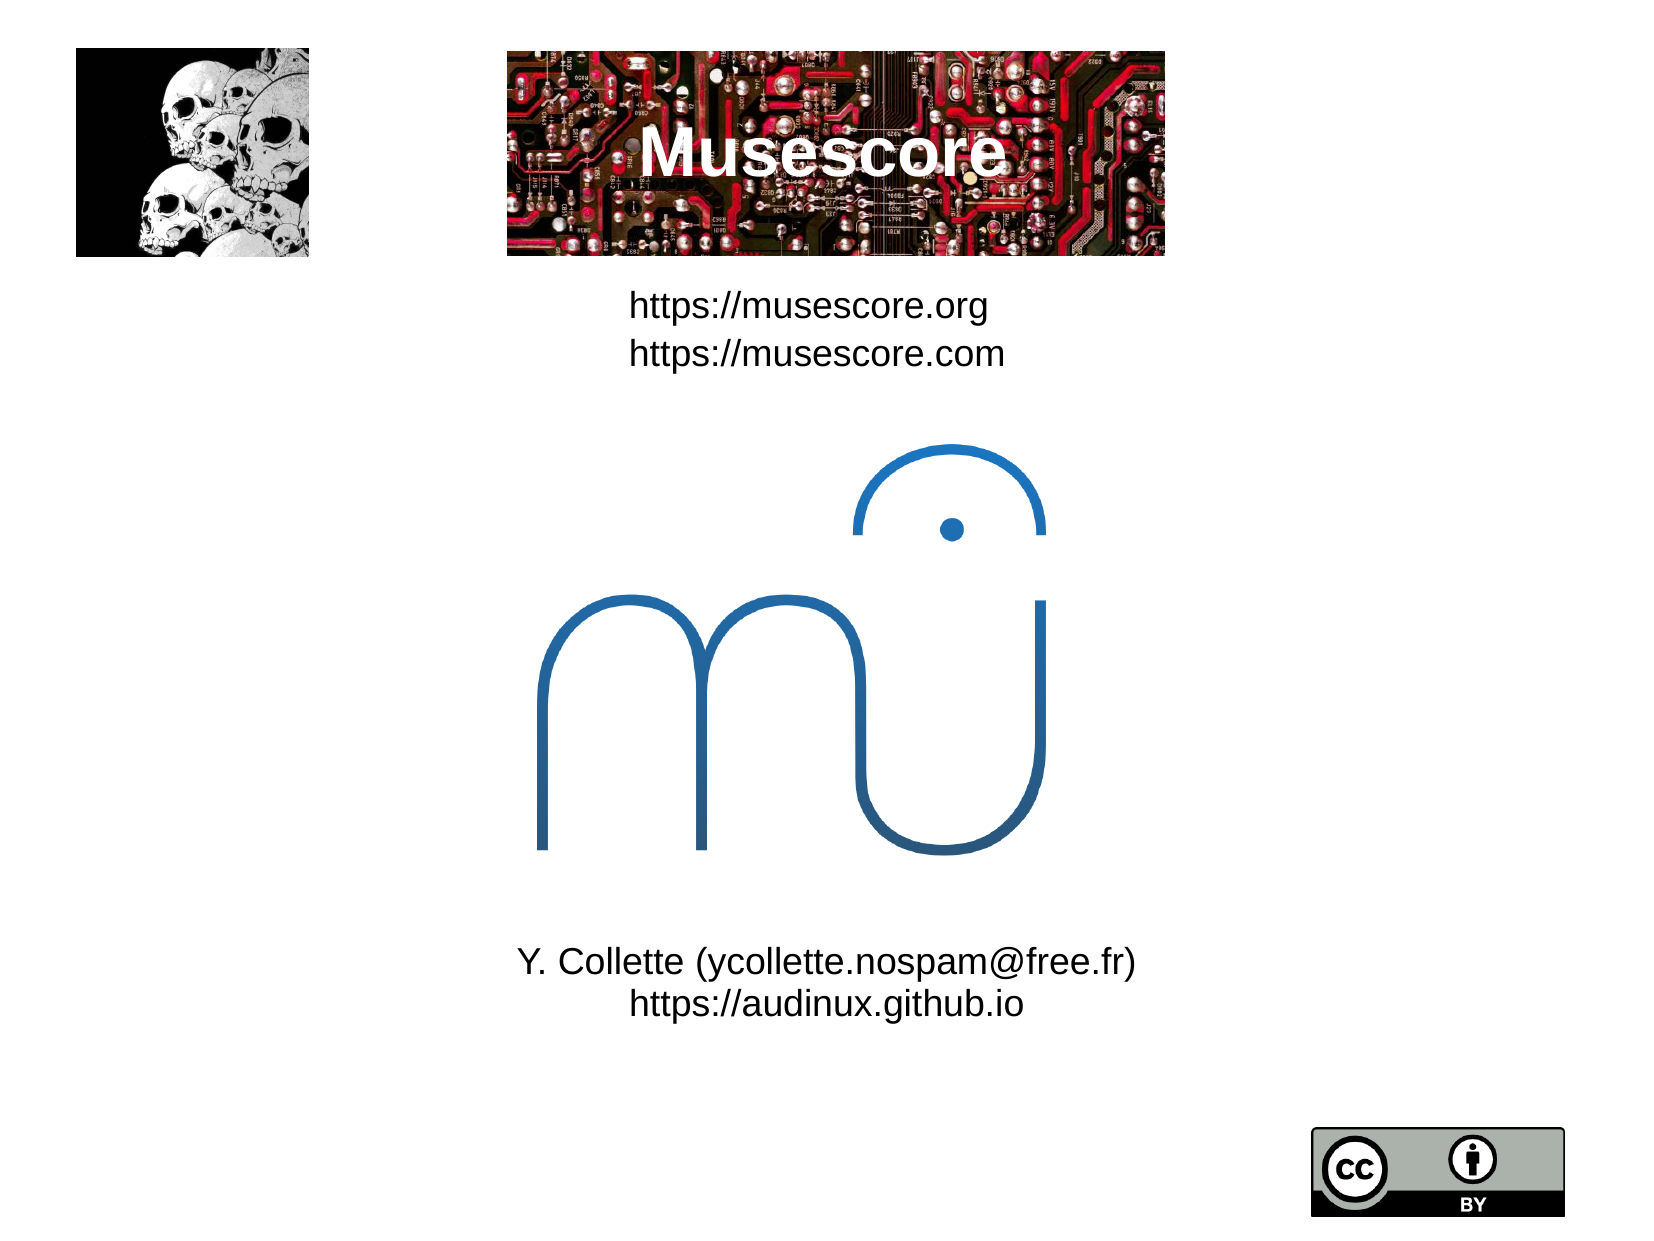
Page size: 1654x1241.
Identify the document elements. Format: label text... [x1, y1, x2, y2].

picture [76, 48, 309, 257]
picture [1311, 1127, 1565, 1217]
picture [507, 51, 1165, 256]
text_box https://musescore.com [614, 324, 1040, 382]
text_box Musescore [623, 104, 1052, 278]
text_box https://musescore.org [614, 277, 1028, 324]
picture [496, 354, 1087, 945]
text_box Y. Collette (ycollette.nospam@free.fr) https://audinux.github.io [496, 933, 1158, 1032]
